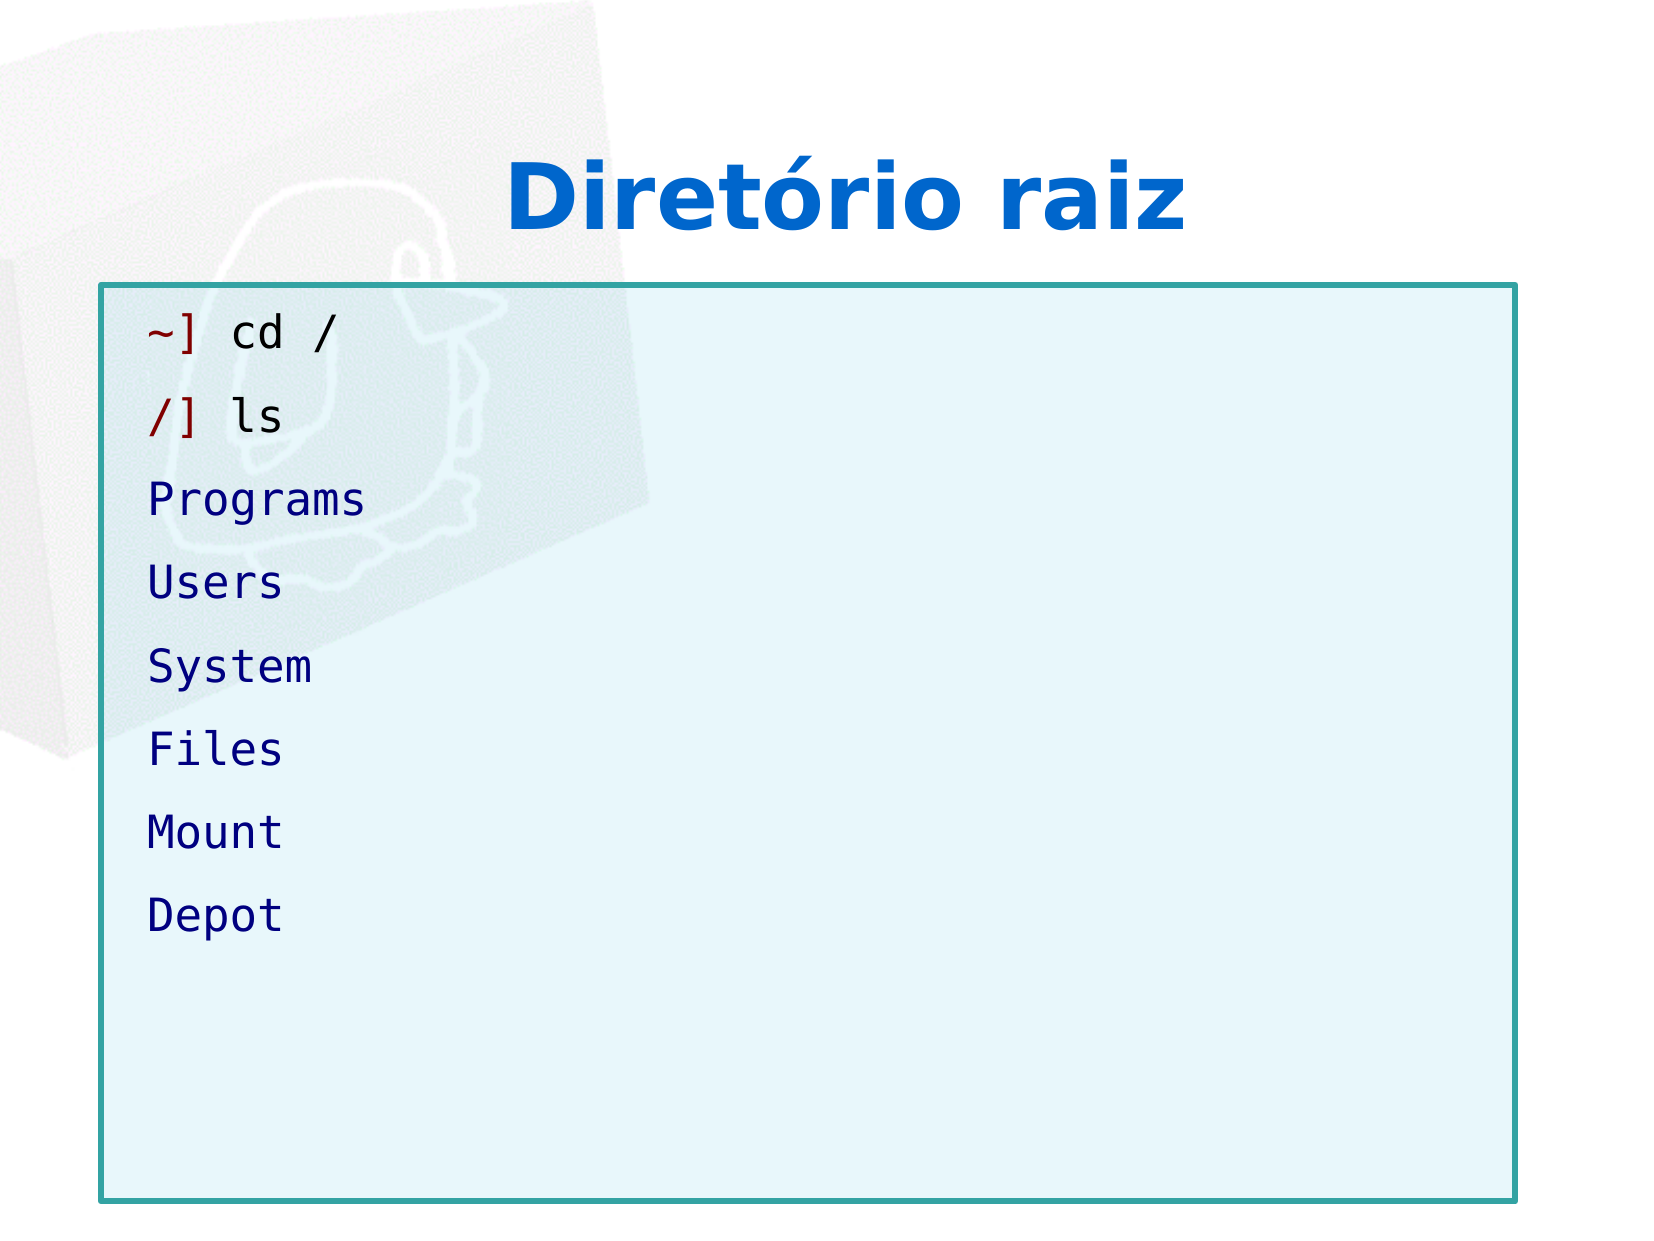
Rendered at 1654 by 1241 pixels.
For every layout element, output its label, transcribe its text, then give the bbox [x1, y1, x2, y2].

picture [0, 0, 700, 771]
title Diretório raiz [112, 120, 1581, 275]
picture [104, 288, 700, 771]
list ~] cd / /] ls Programs Users System Files Mount Depot [121, 306, 1534, 1191]
